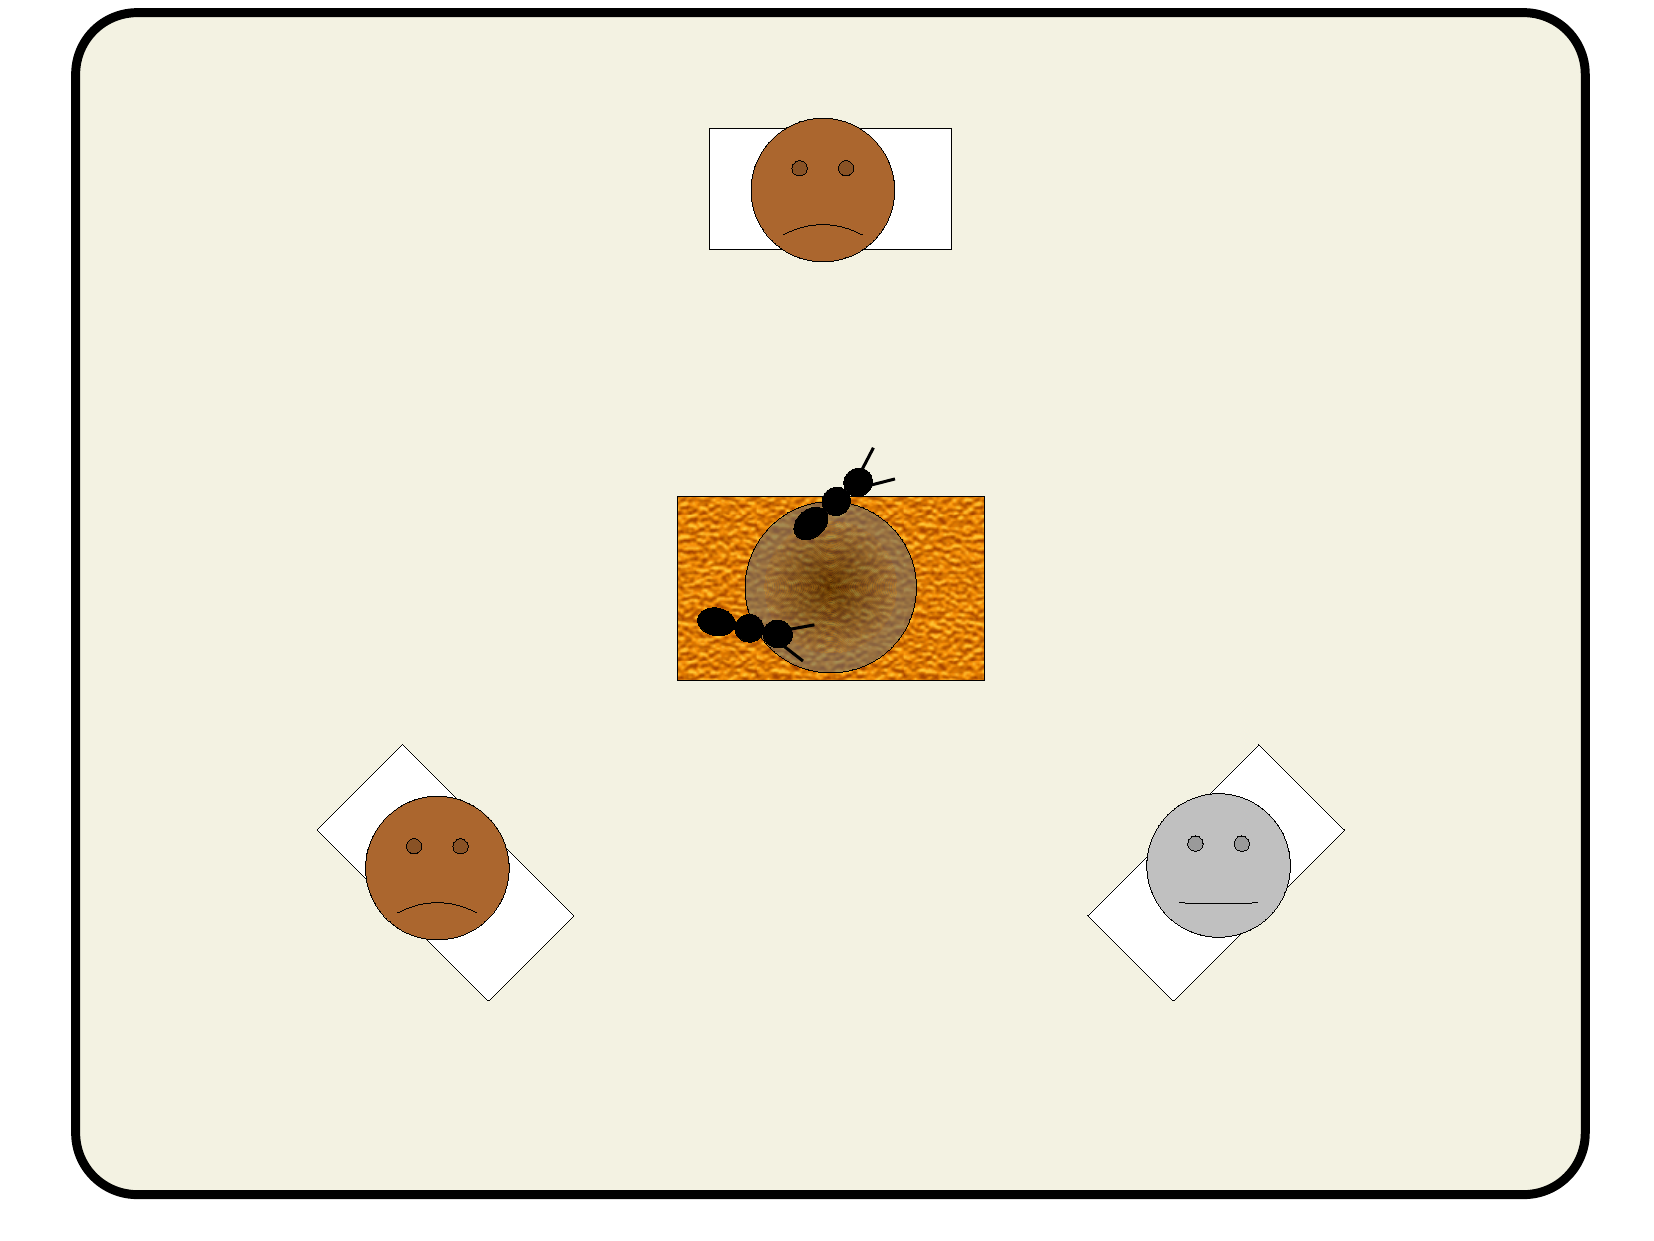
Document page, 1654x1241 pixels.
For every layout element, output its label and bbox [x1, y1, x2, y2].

text_box [75, 12, 1586, 1195]
